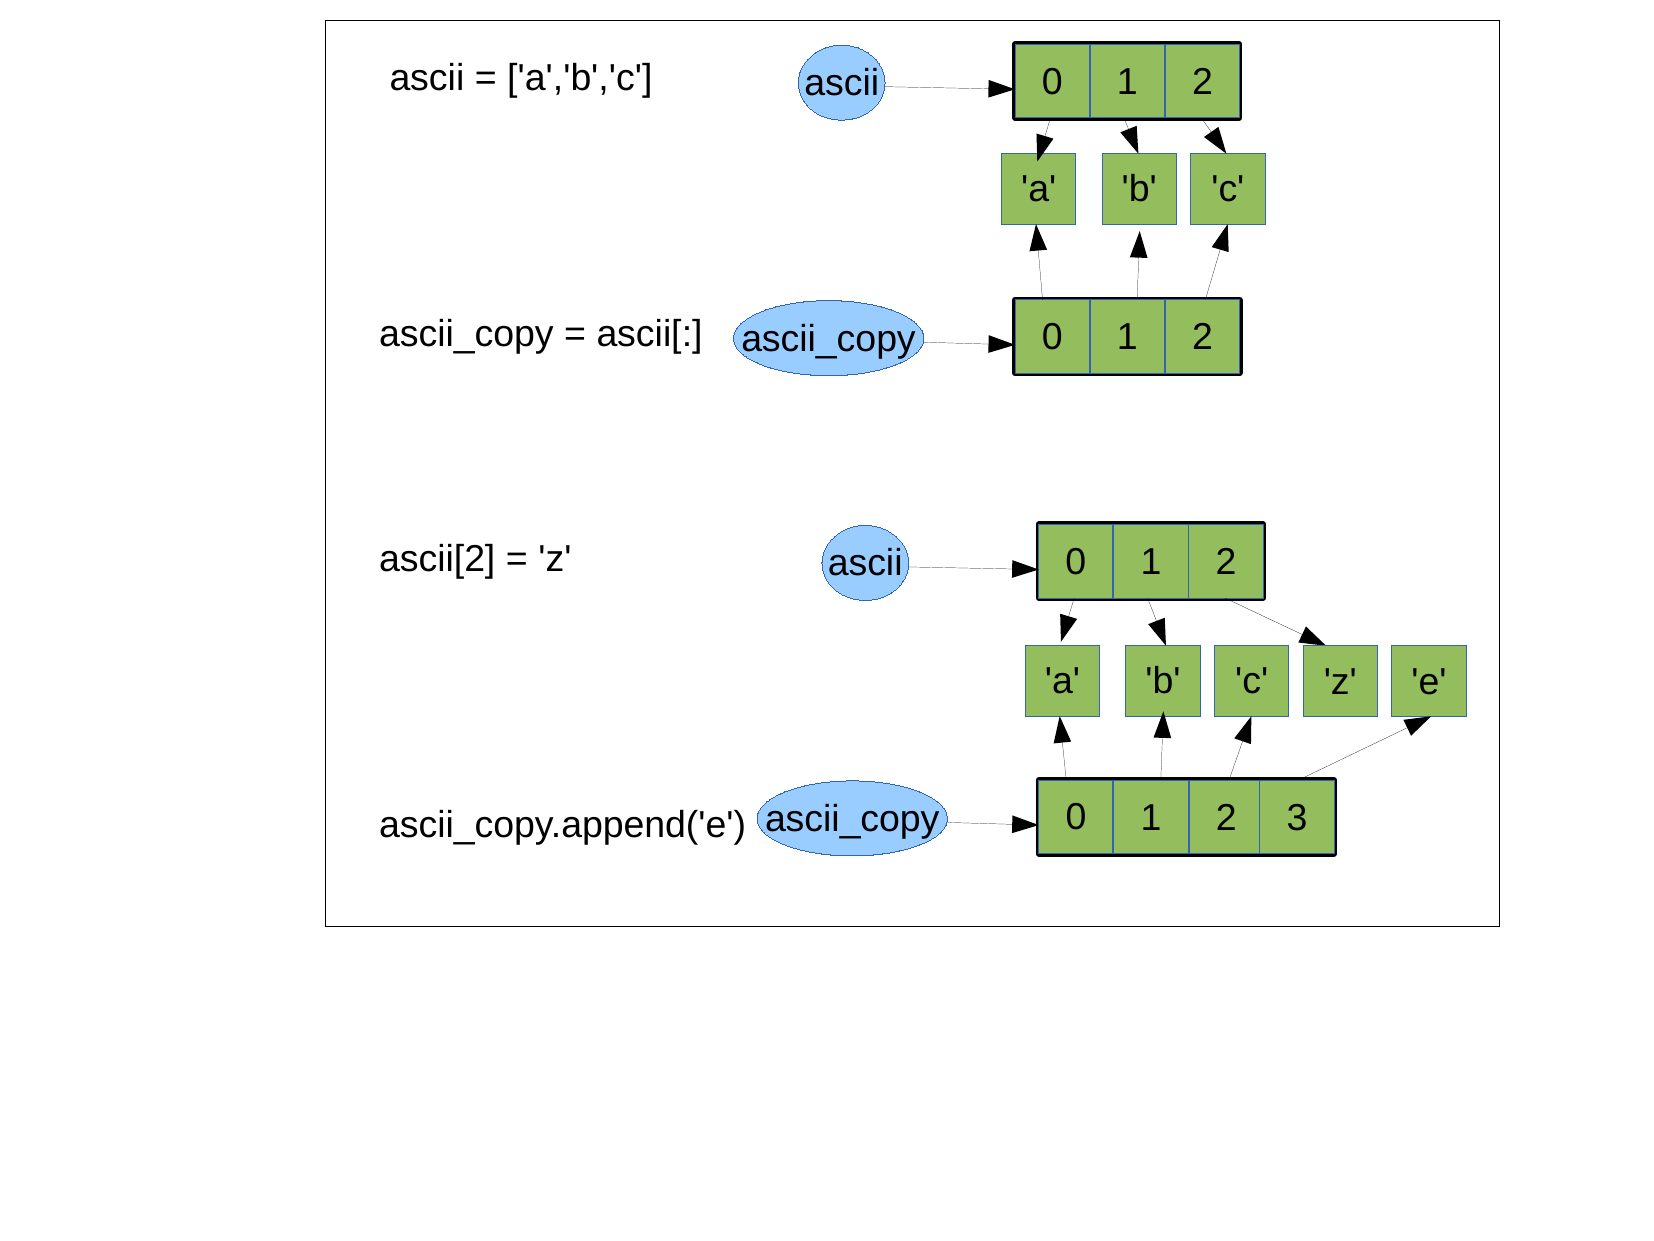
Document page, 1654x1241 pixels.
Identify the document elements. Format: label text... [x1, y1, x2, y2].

text_box 1 [1113, 524, 1188, 599]
text_box 2 [1165, 299, 1240, 374]
text_box 'c' [1190, 153, 1266, 225]
text_box 'b' [1102, 153, 1177, 225]
text_box [325, 20, 1500, 927]
text_box 3 [1259, 780, 1335, 854]
text_box 'a' [1001, 153, 1076, 225]
text_box 0 [1015, 299, 1090, 374]
text_box ascii_copy.append('e') [364, 796, 761, 854]
text_box ascii [821, 525, 909, 601]
text_box 'c' [1214, 645, 1289, 717]
text_box 2 [1165, 44, 1240, 118]
text_box 1 [1090, 299, 1165, 374]
text_box 'e' [1391, 645, 1467, 717]
text_box ascii_copy [733, 300, 924, 376]
text_box 0 [1038, 780, 1113, 854]
text_box 2 [1188, 524, 1264, 599]
text_box 'z' [1303, 645, 1378, 717]
text_box ascii[2] = 'z' [364, 530, 587, 588]
text_box 2 [1189, 780, 1259, 854]
text_box 0 [1015, 44, 1090, 118]
text_box 1 [1090, 44, 1165, 118]
text_box ascii = ['a','b','c'] [364, 49, 669, 140]
text_box 'b' [1125, 645, 1201, 717]
text_box ascii [798, 45, 886, 121]
text_box 'a' [1025, 645, 1100, 717]
text_box ascii_copy = ascii[:] [364, 305, 729, 362]
text_box 1 [1113, 780, 1189, 854]
text_box ascii_copy [757, 780, 948, 856]
text_box 0 [1038, 524, 1113, 599]
